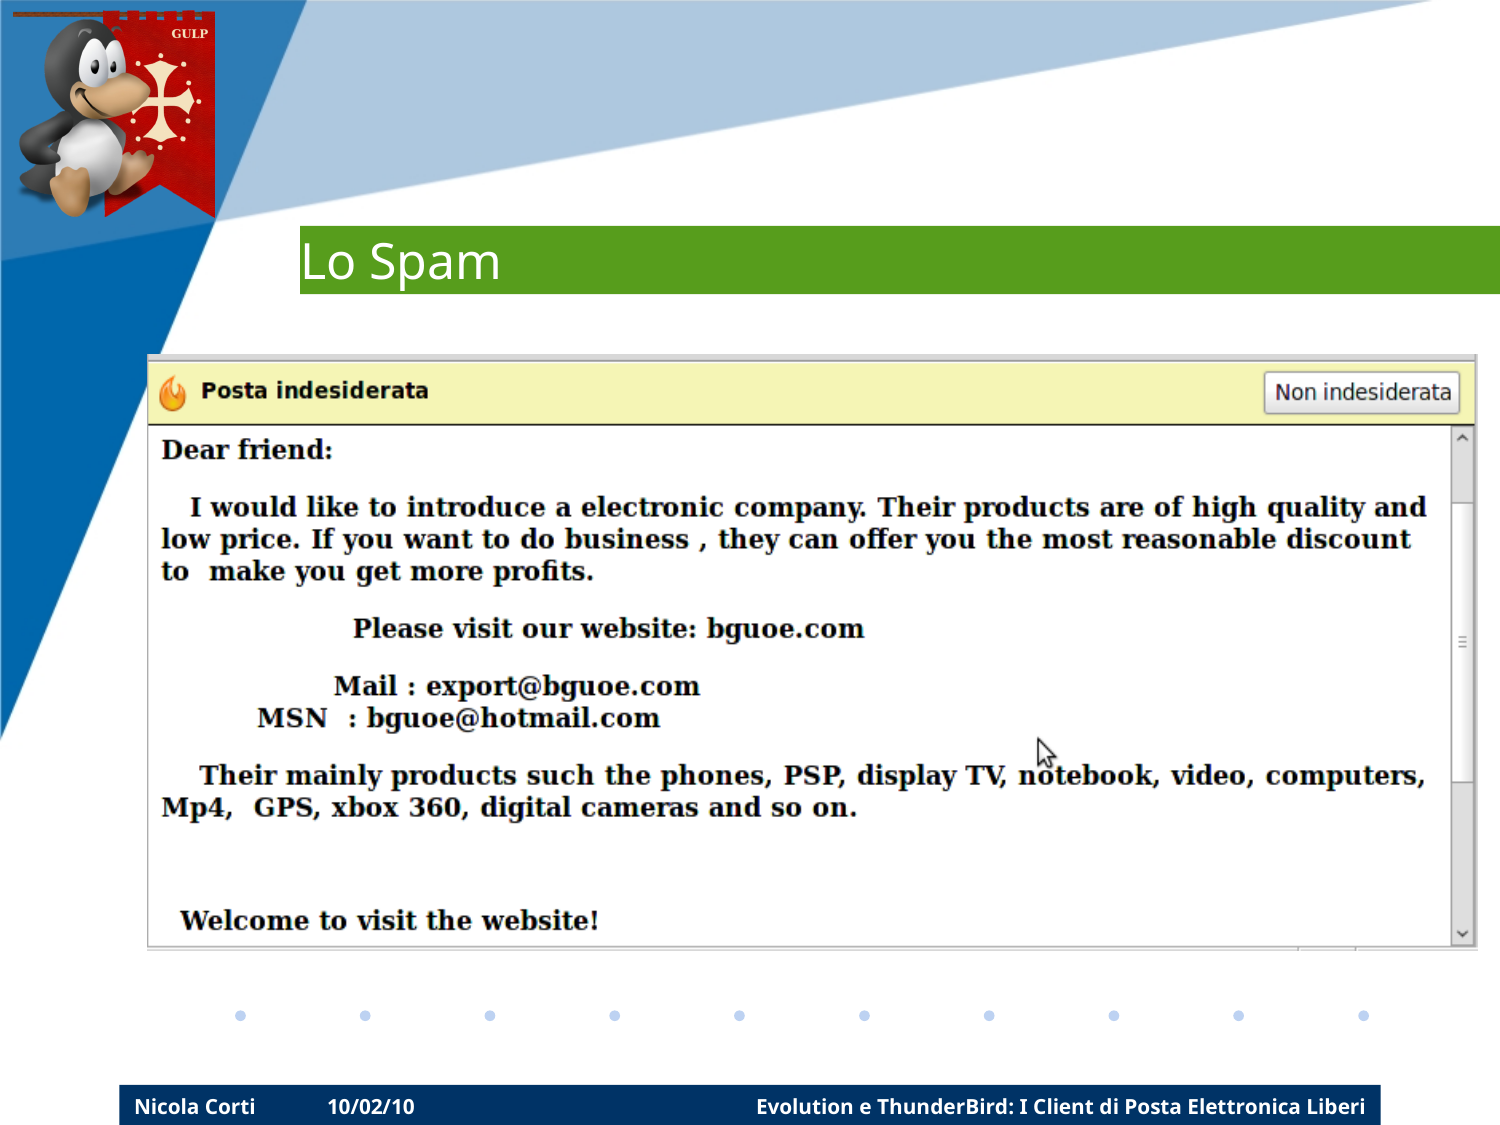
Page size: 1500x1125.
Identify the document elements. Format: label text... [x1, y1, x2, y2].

title Lo Spam [300, 229, 1500, 291]
picture [0, 0, 1500, 951]
